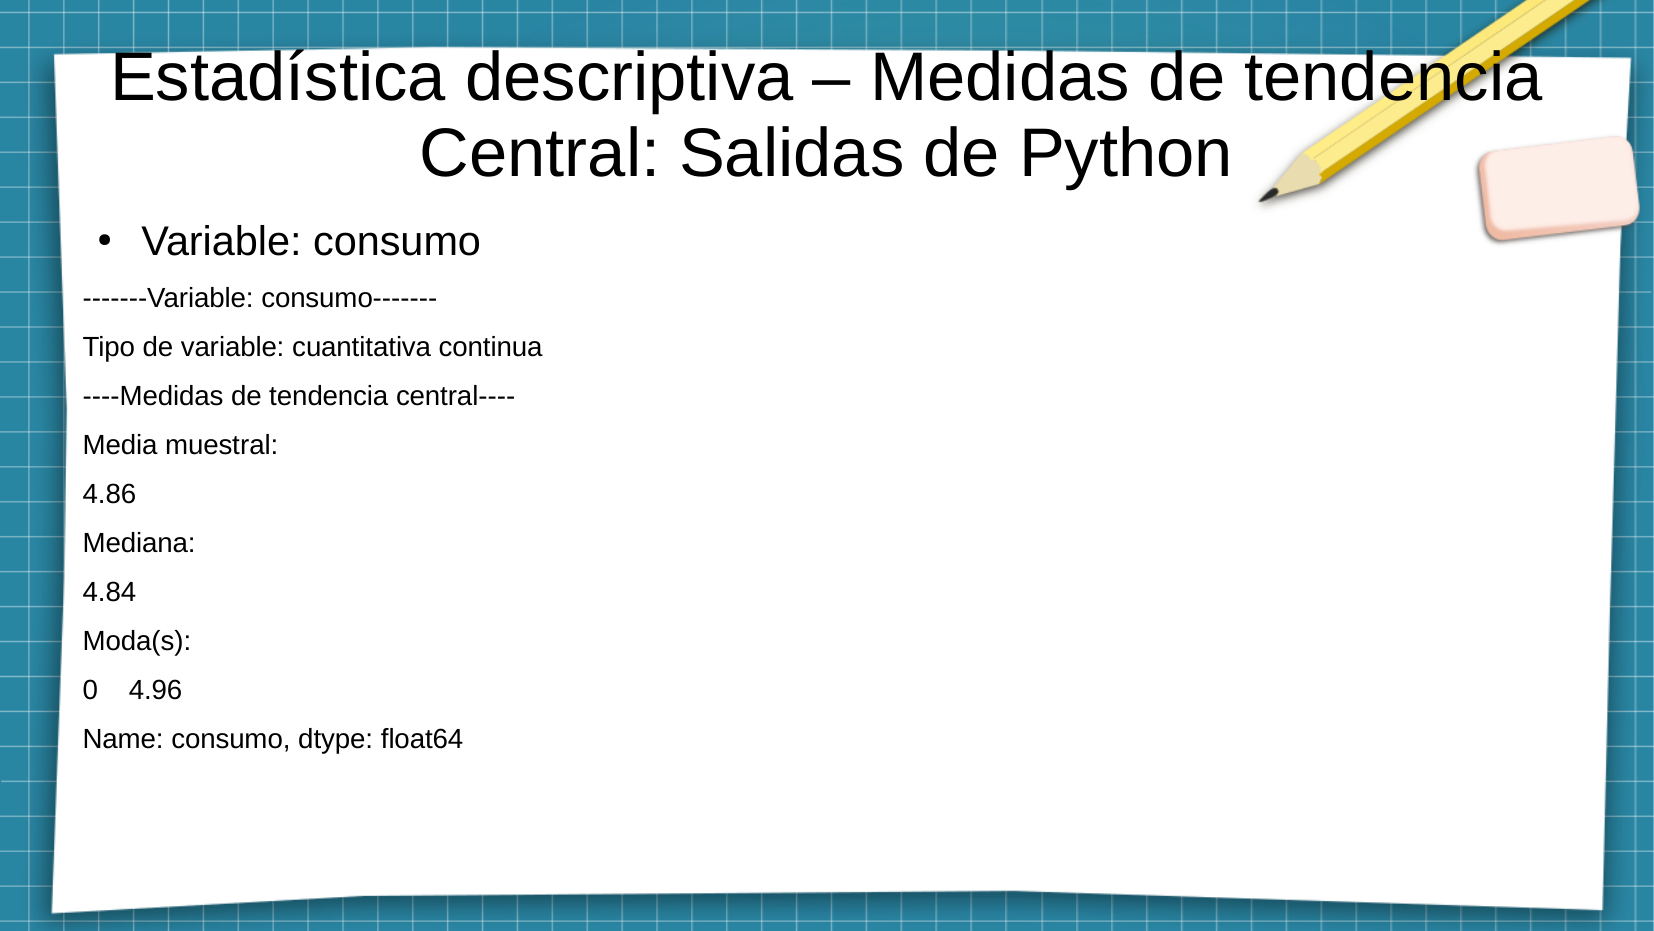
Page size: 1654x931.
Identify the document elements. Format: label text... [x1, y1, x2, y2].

list Variable: consumo -------Variable: consumo------- Tipo de variable: cuantitativa continua ----Medidas de tendencia central---- Media muestral: 4.86 Mediana: 4.84 Moda(s): 0 4.96 Name: consumo, dtype: float64 [82, 217, 1571, 758]
picture [0, 0, 1654, 931]
title Estadística descriptiva – Medidas de tendencia Central: Salidas de Python [82, 37, 1571, 193]
